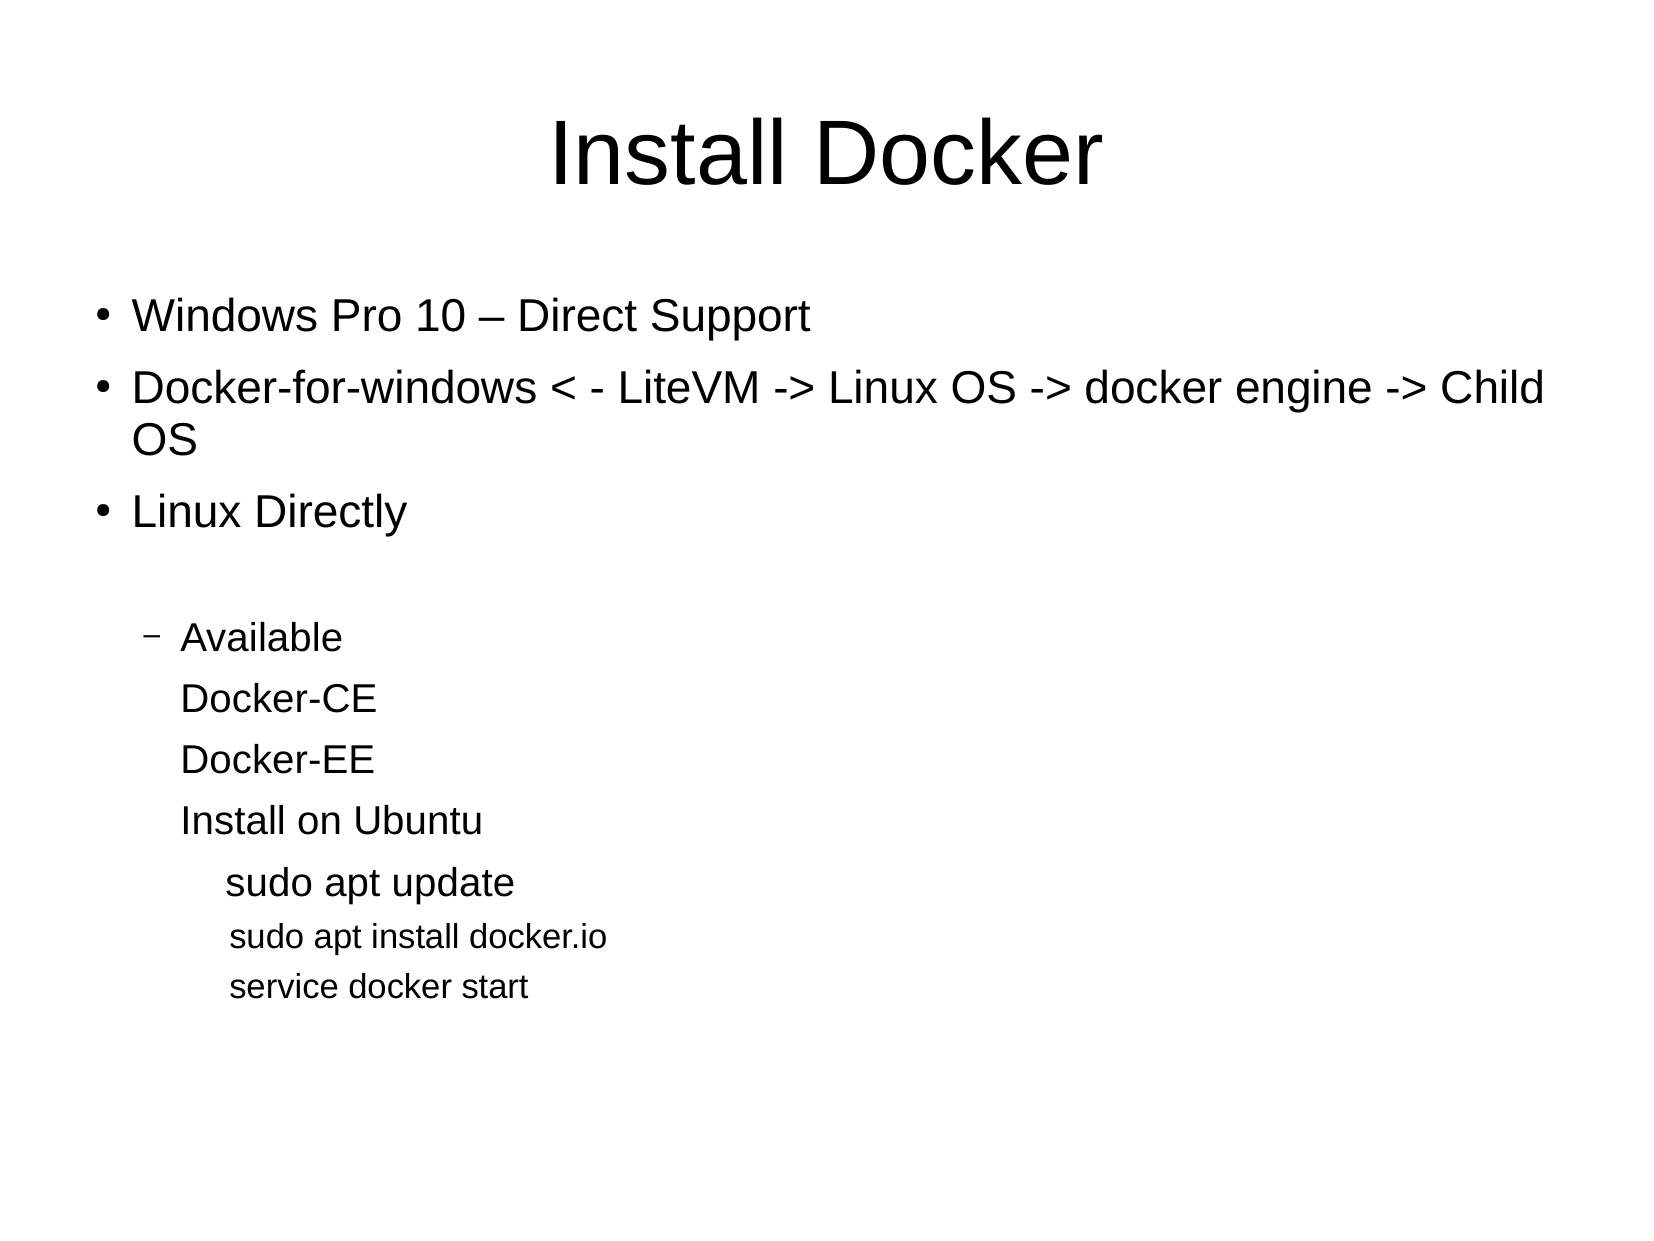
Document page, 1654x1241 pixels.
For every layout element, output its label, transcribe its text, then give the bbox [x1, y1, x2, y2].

title Install Docker [82, 49, 1571, 257]
list Windows Pro 10 – Direct Support Docker-for-windows < - LiteVM -> Linux OS -> docker engine -> Child OS Linux Directly Available Docker-CE Docker-EE Install on Ubuntu sudo apt update sudo apt install docker.io service docker start [82, 290, 1571, 1010]
